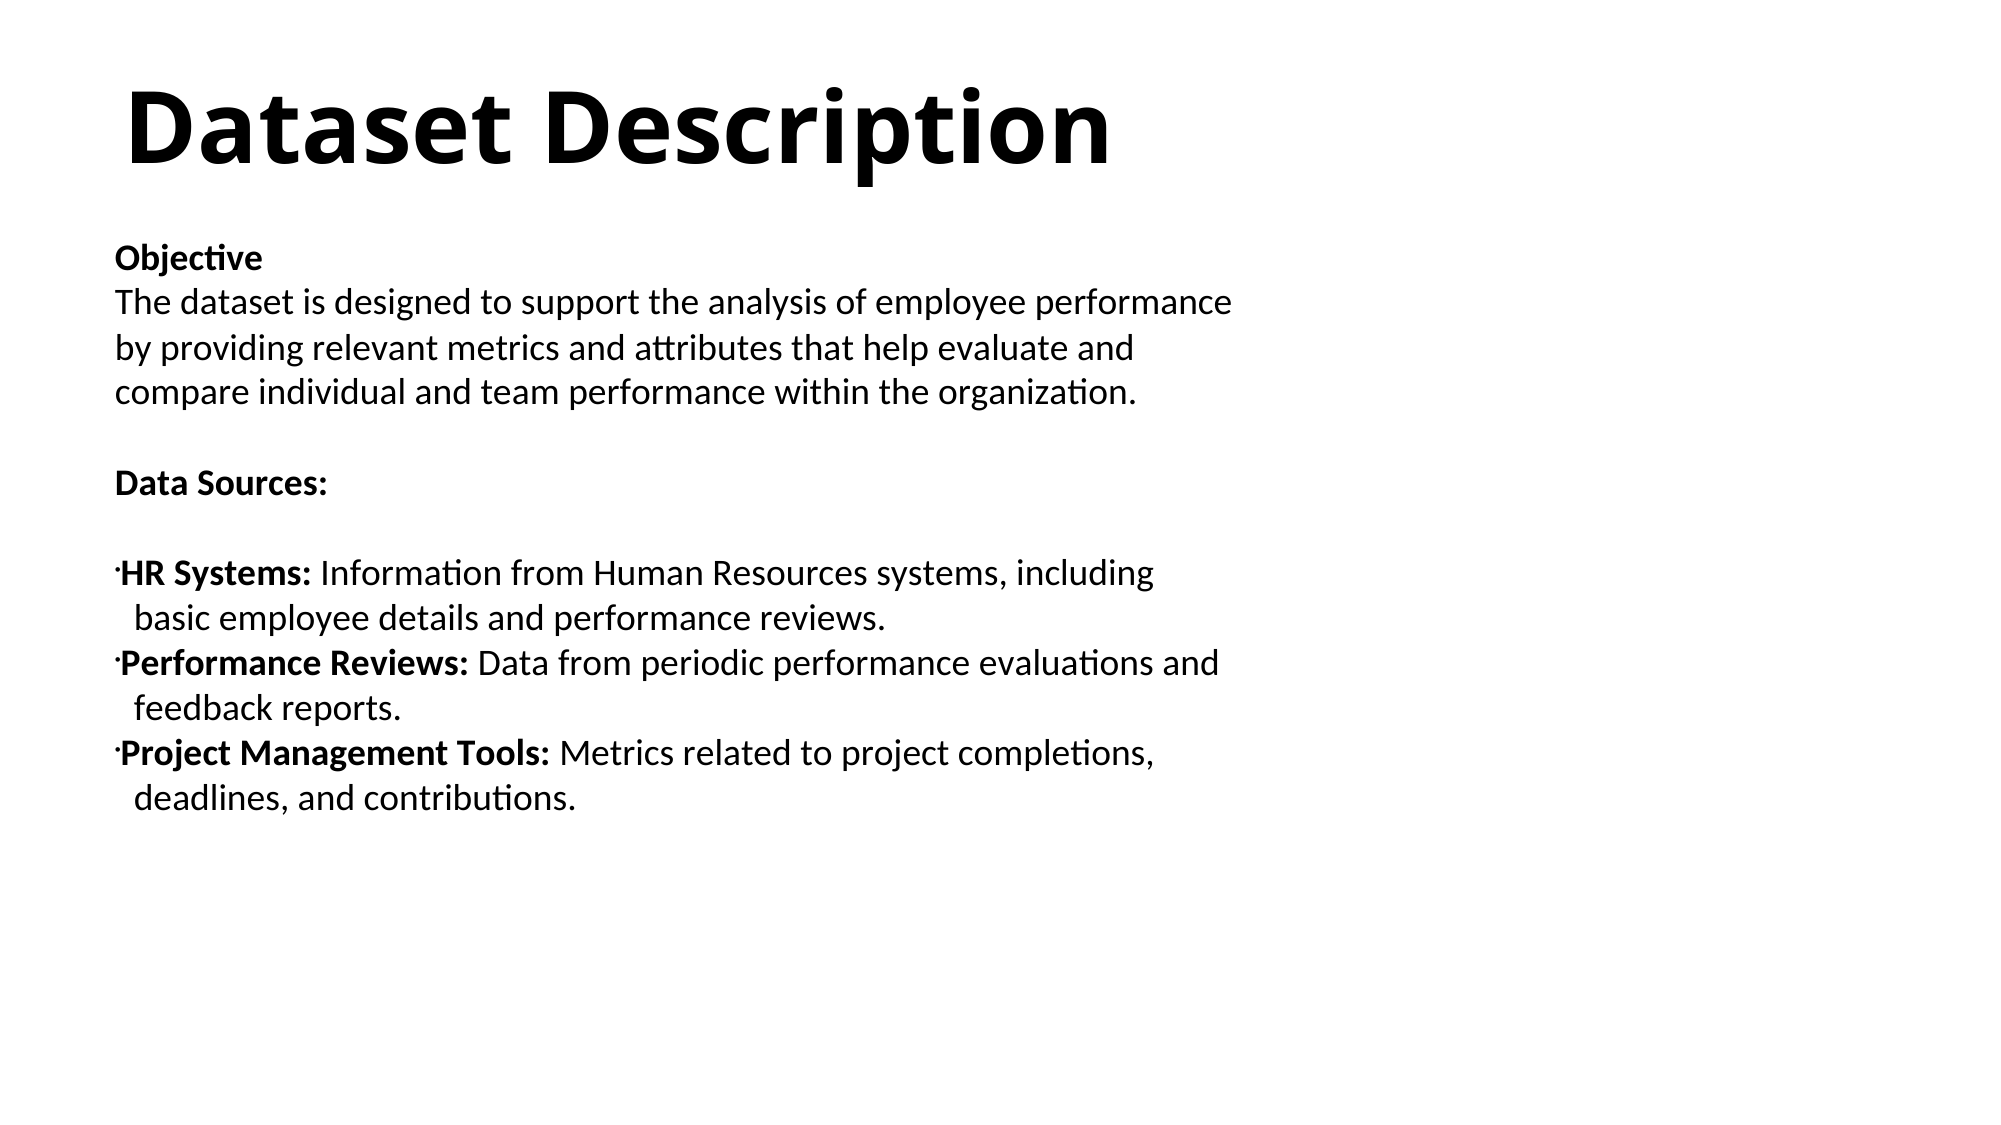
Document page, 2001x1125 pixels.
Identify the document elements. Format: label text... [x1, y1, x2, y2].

title Dataset Description [123, 63, 1877, 185]
text_box Objective The dataset is designed to support the analysis of employee performance by providing relevant metrics and attributes that help evaluate and compare individual and team performance within the organization. Data Sources: HR Systems: Information from Human Resources systems, including basic employee details and performance reviews. Performance Reviews: Data from periodic performance evaluations and feedback reports. Project Management Tools: Metrics related to project completions, deadlines, and contributions. [99, 224, 1250, 968]
